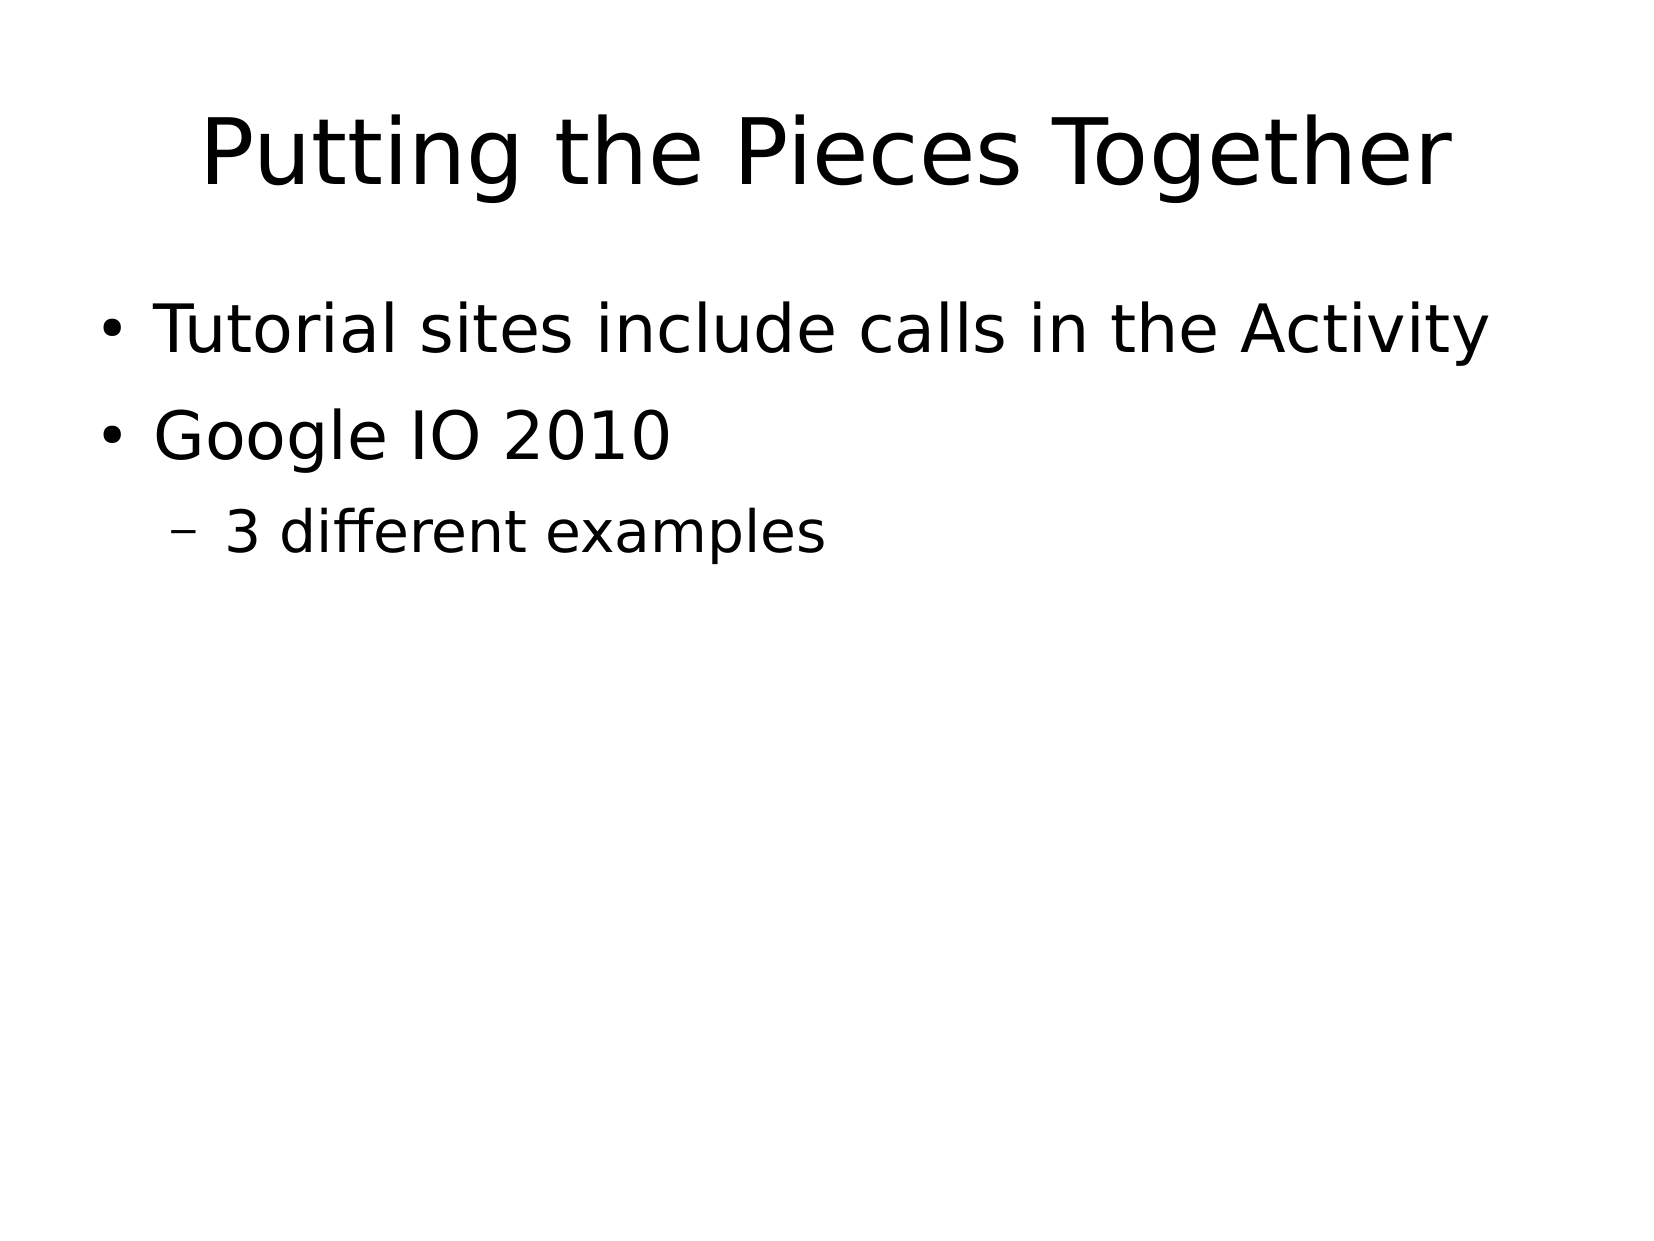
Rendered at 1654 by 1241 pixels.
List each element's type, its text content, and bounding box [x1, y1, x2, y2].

title Putting the Pieces Together [82, 49, 1571, 257]
list Tutorial sites include calls in the Activity Google IO 2010 3 different examples [82, 290, 1571, 1010]
